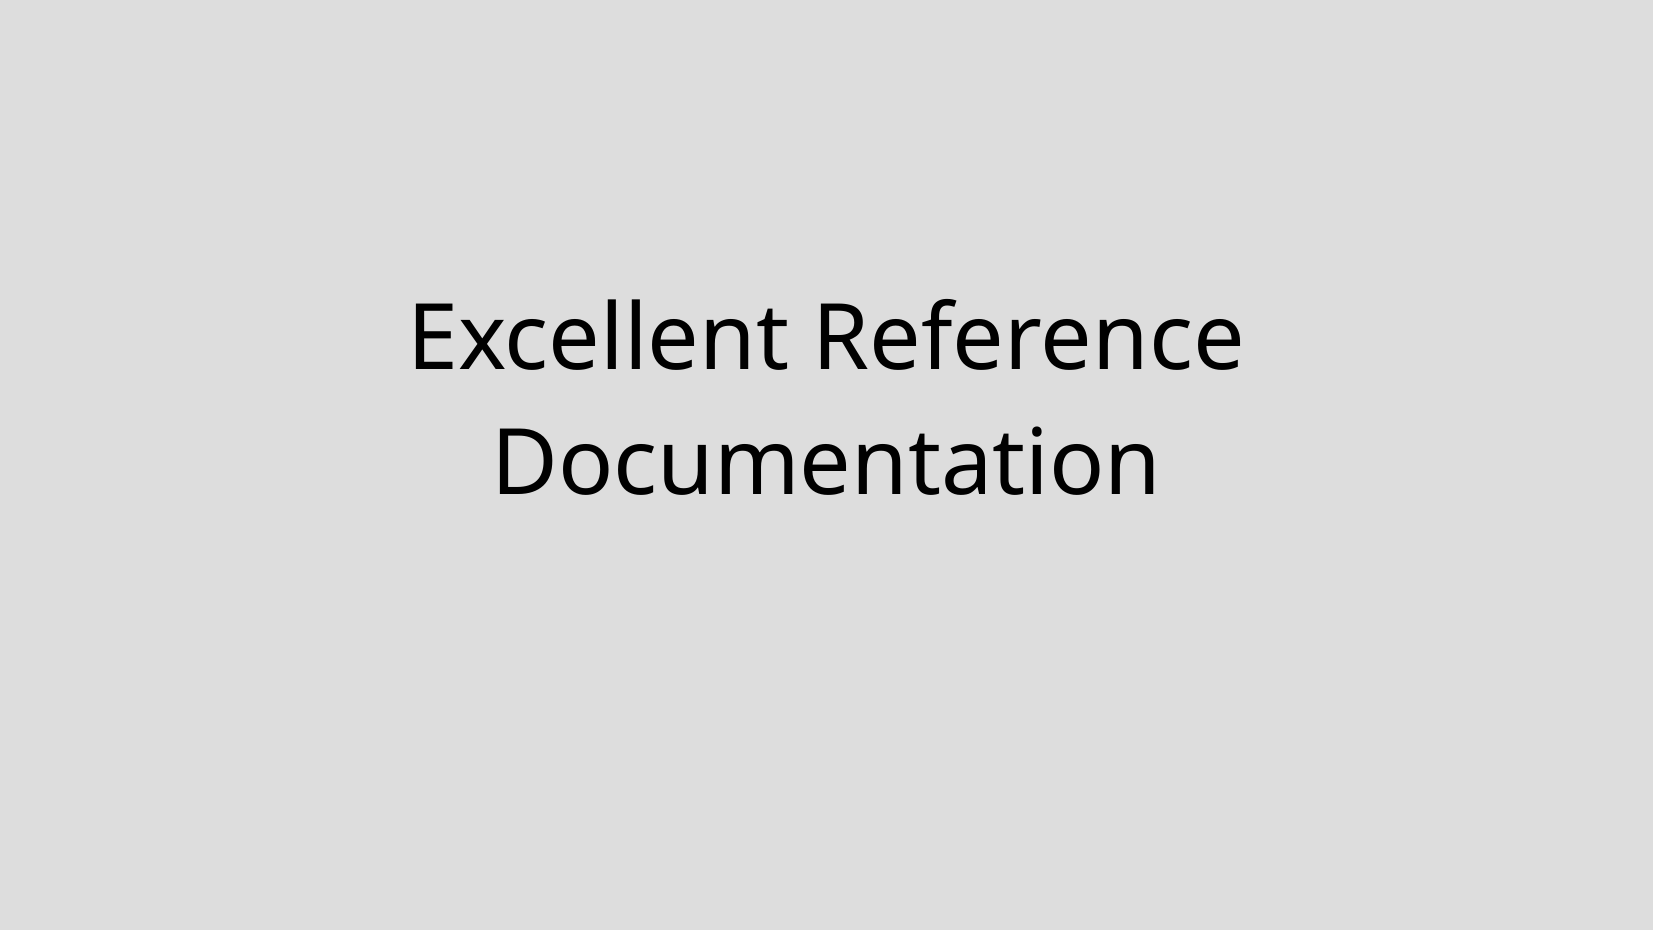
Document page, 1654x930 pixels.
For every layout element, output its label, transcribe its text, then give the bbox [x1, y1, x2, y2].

subtitle Excellent Reference Documentation [82, 37, 1571, 757]
